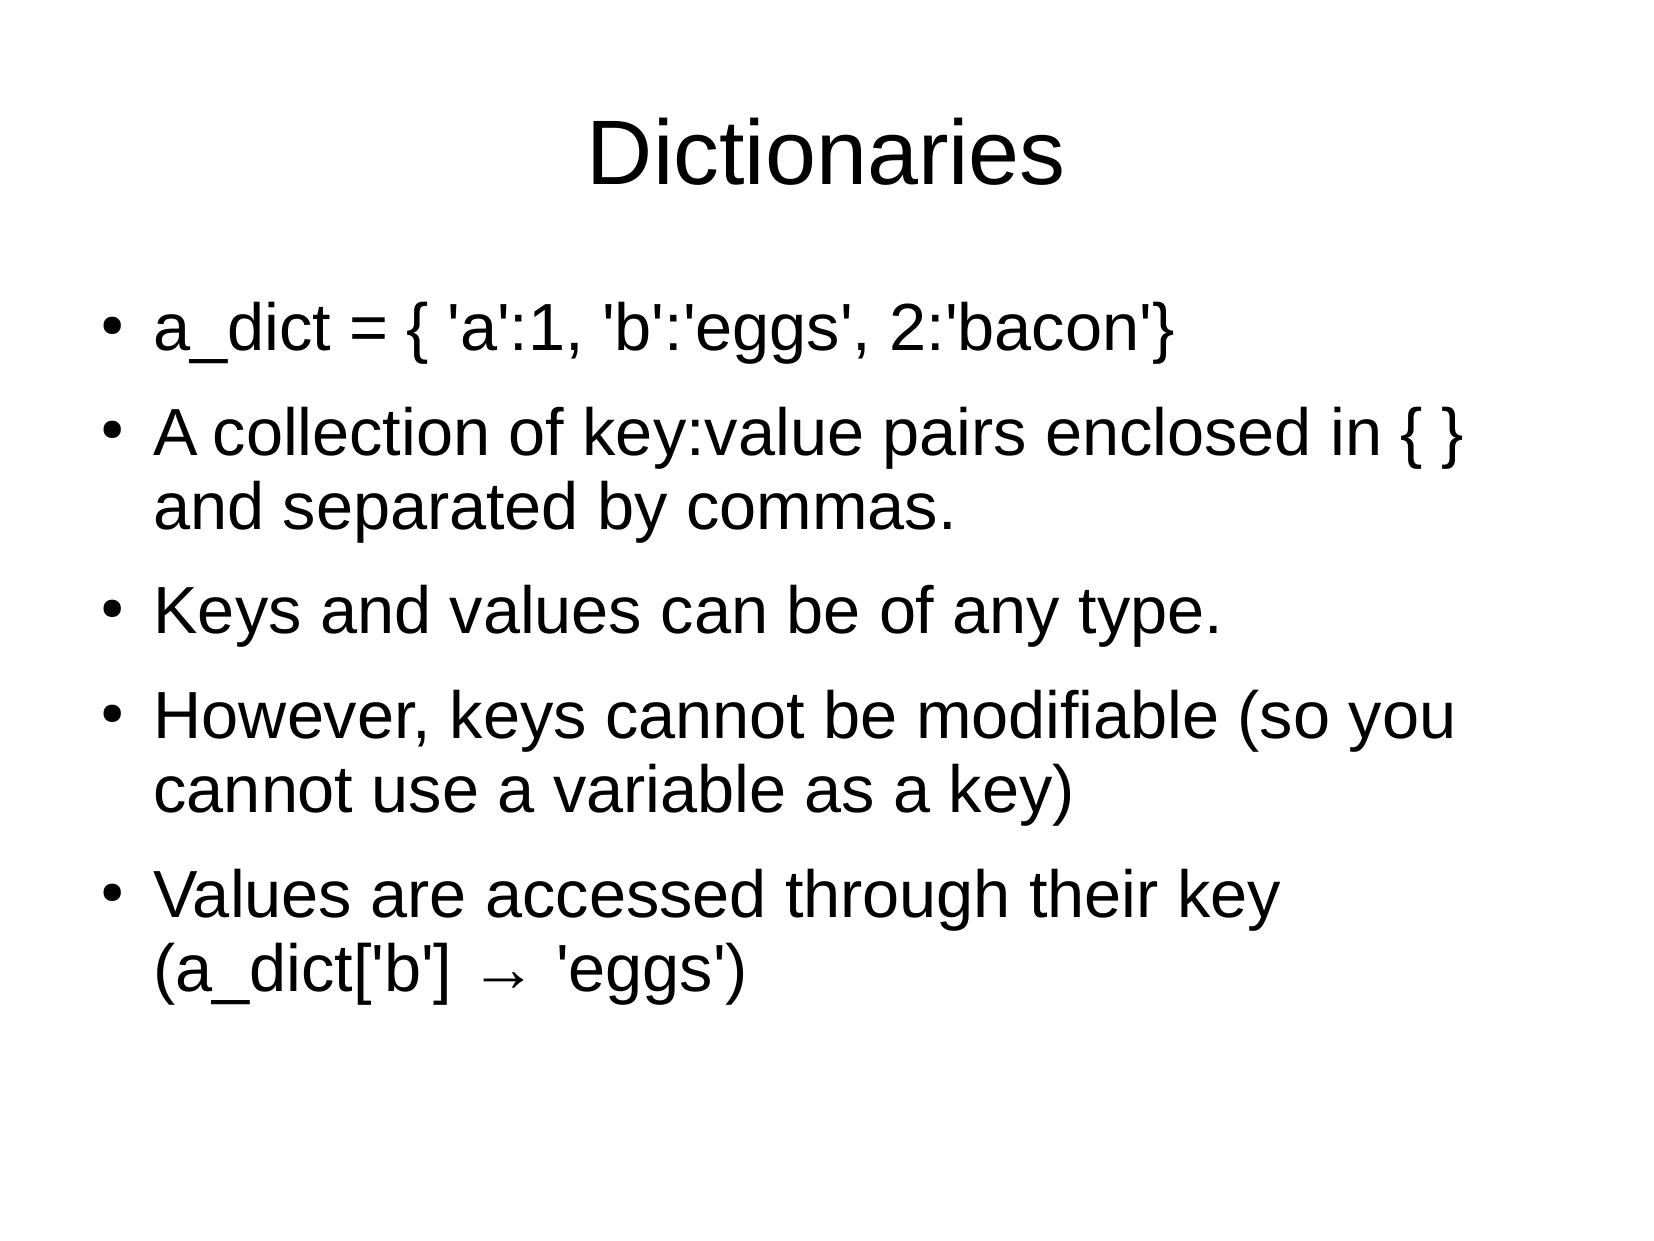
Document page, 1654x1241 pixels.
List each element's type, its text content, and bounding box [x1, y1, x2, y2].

title Dictionaries [82, 49, 1571, 257]
list a_dict = { 'a':1, 'b':'eggs', 2:'bacon'} A collection of key:value pairs enclosed in { } and separated by commas. Keys and values can be of any type. However, keys cannot be modifiable (so you cannot use a variable as a key) Values are accessed through their key (a_dict['b'] → 'eggs') [82, 290, 1571, 1109]
